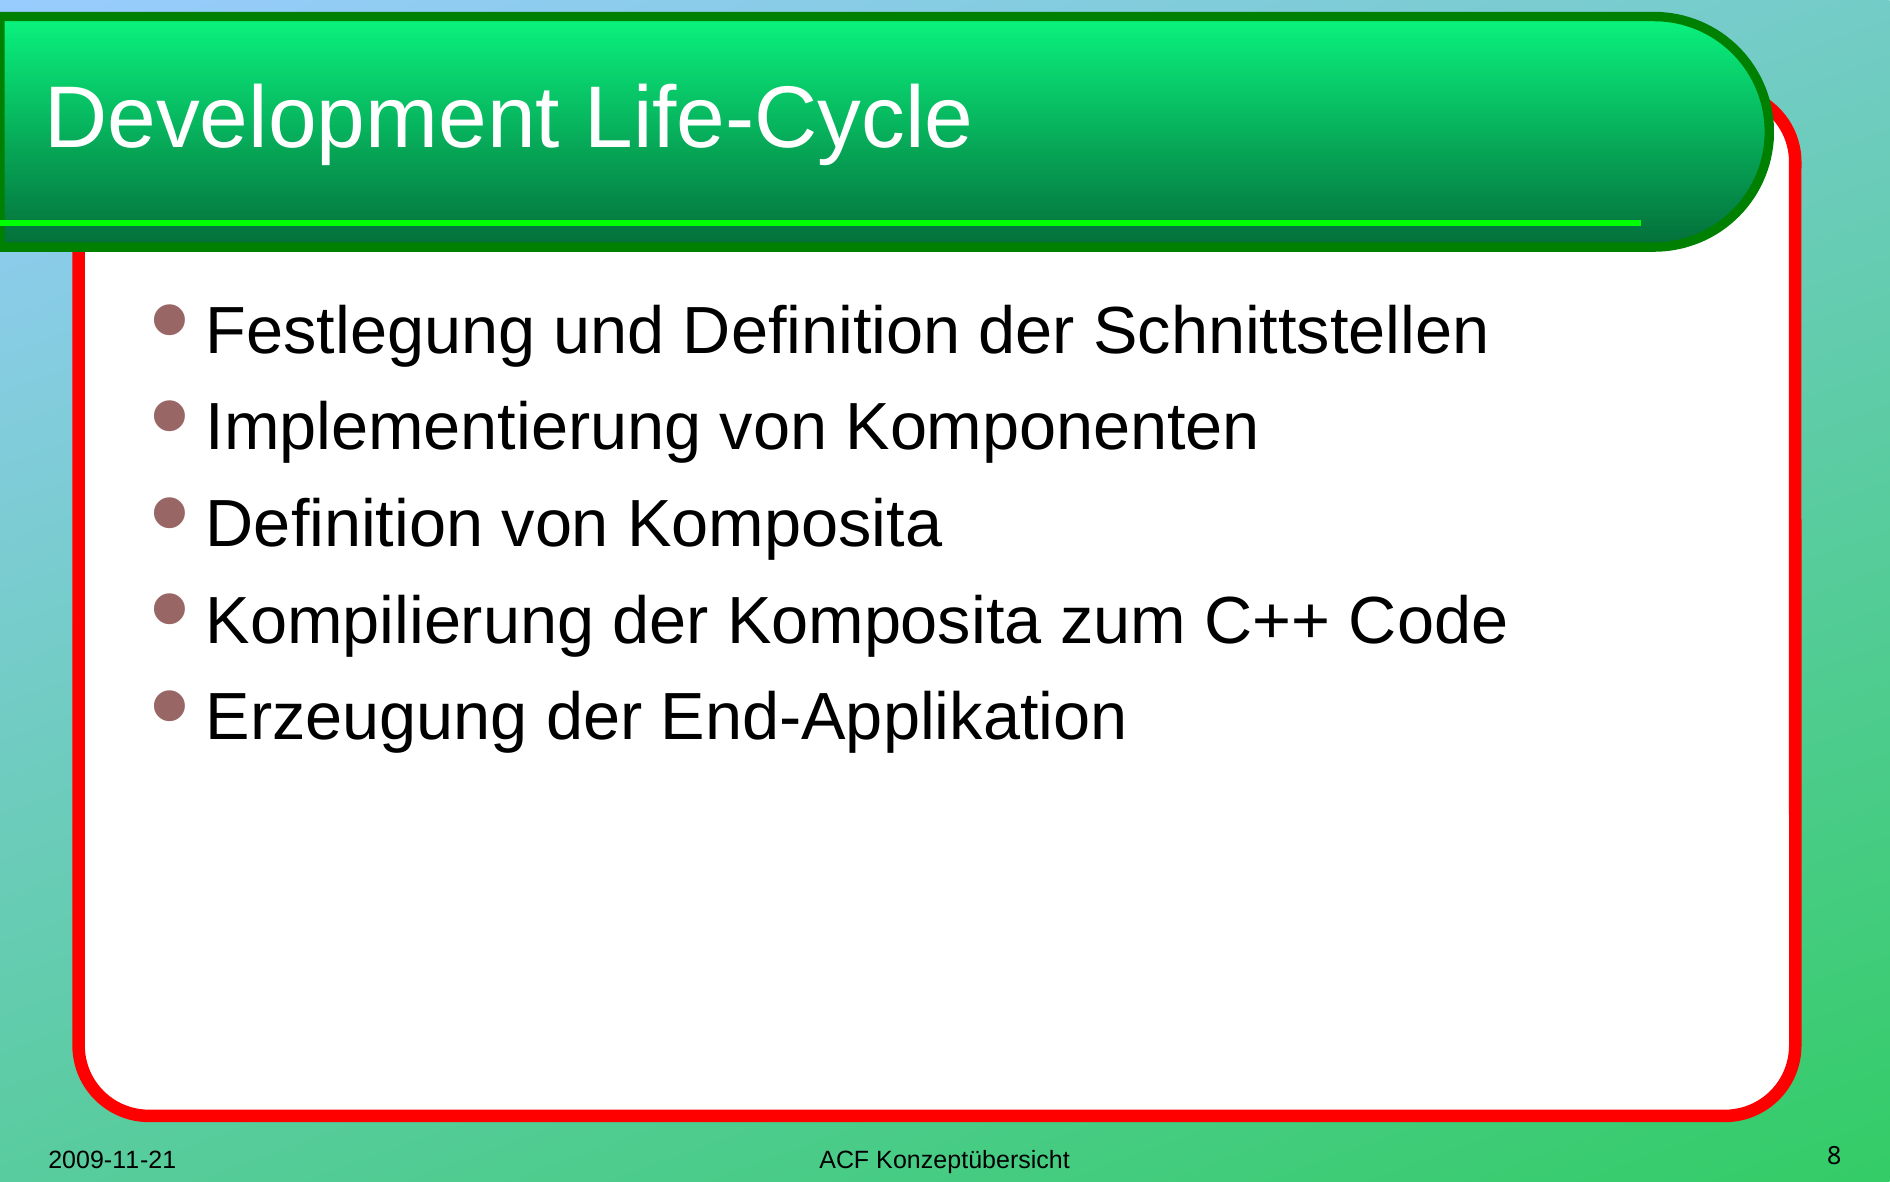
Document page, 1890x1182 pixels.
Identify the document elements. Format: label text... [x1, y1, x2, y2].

title Development Life-Cycle [29, 0, 1697, 226]
list Festlegung und Definition der Schnittstellen Implementierung von Komponenten Definition von Komposita Kompilierung der Komposita zum C++ Code Erzeugung der End-Applikation [134, 278, 1764, 1038]
